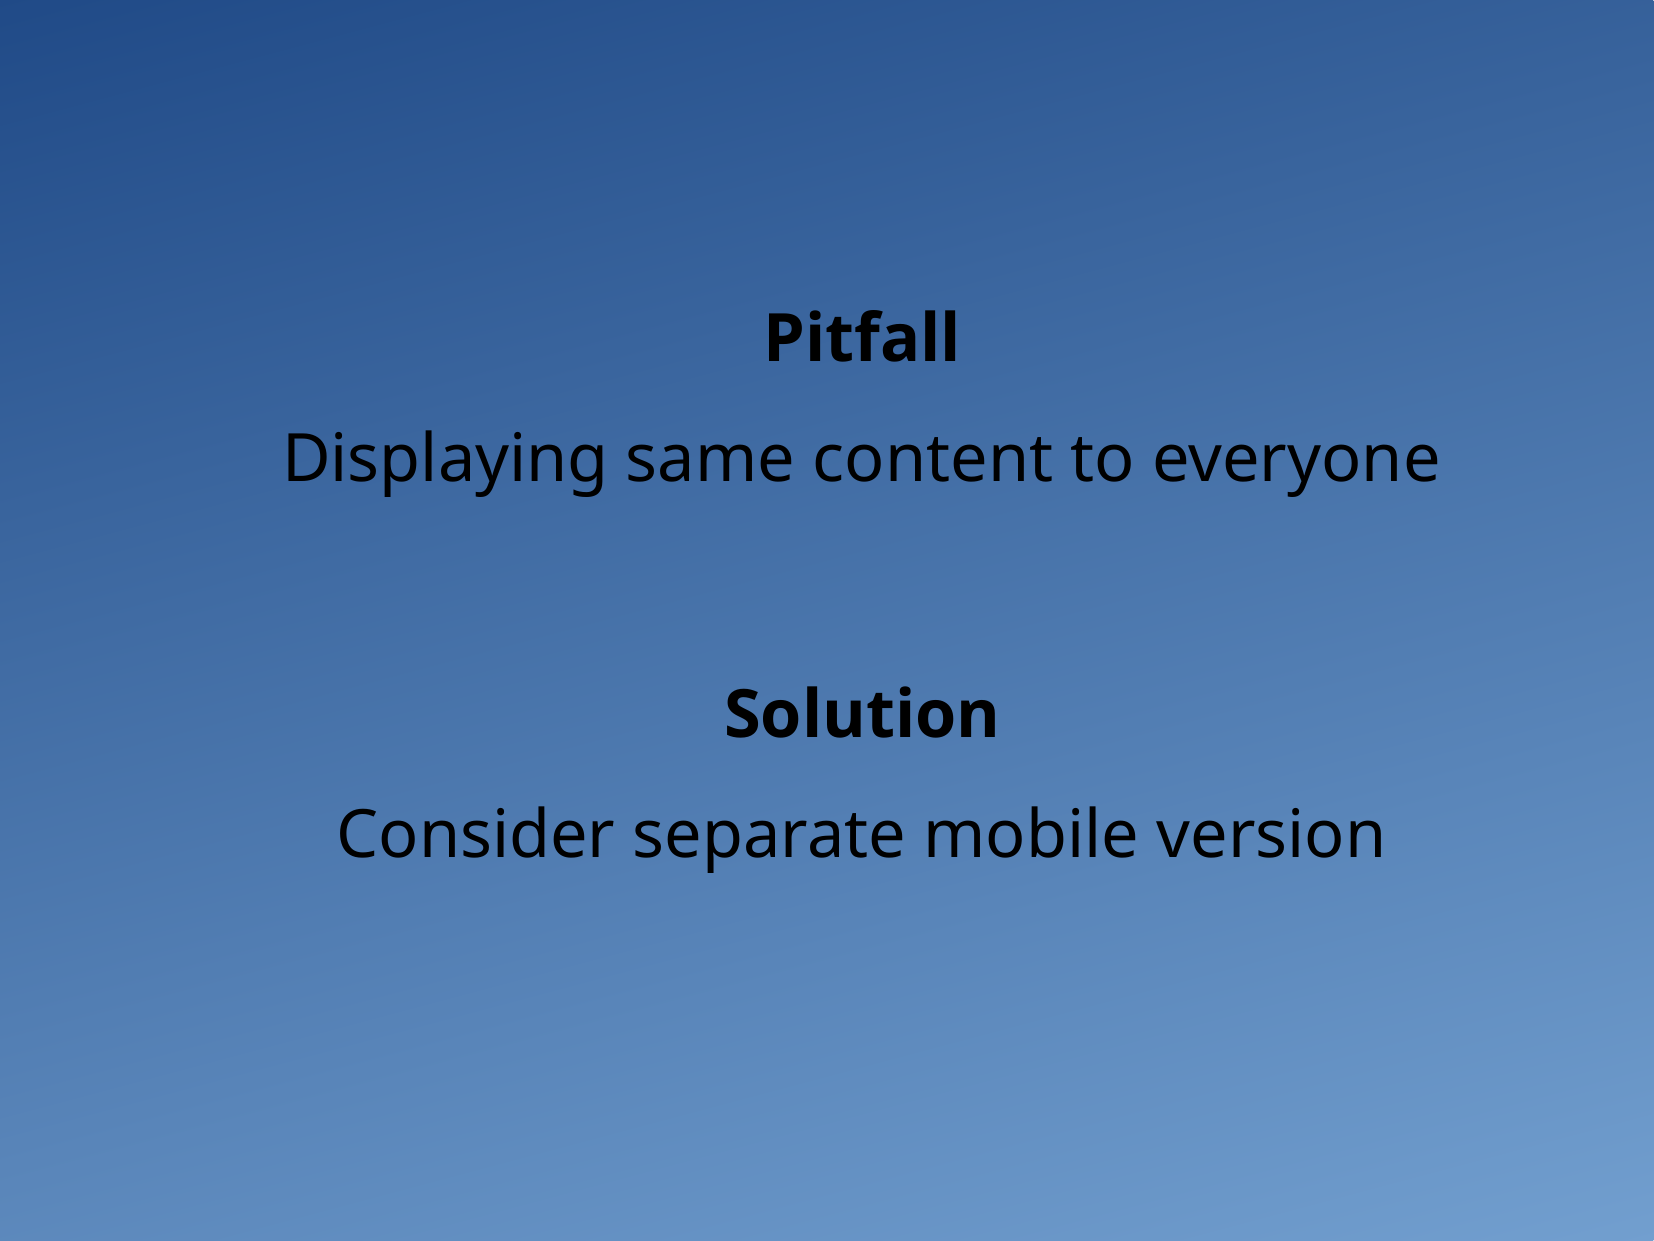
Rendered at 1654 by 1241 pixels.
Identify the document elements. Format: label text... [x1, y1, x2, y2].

list Solution Consider separate mobile version [82, 665, 1571, 1009]
list Pitfall Displaying same content to everyone [82, 290, 1571, 634]
